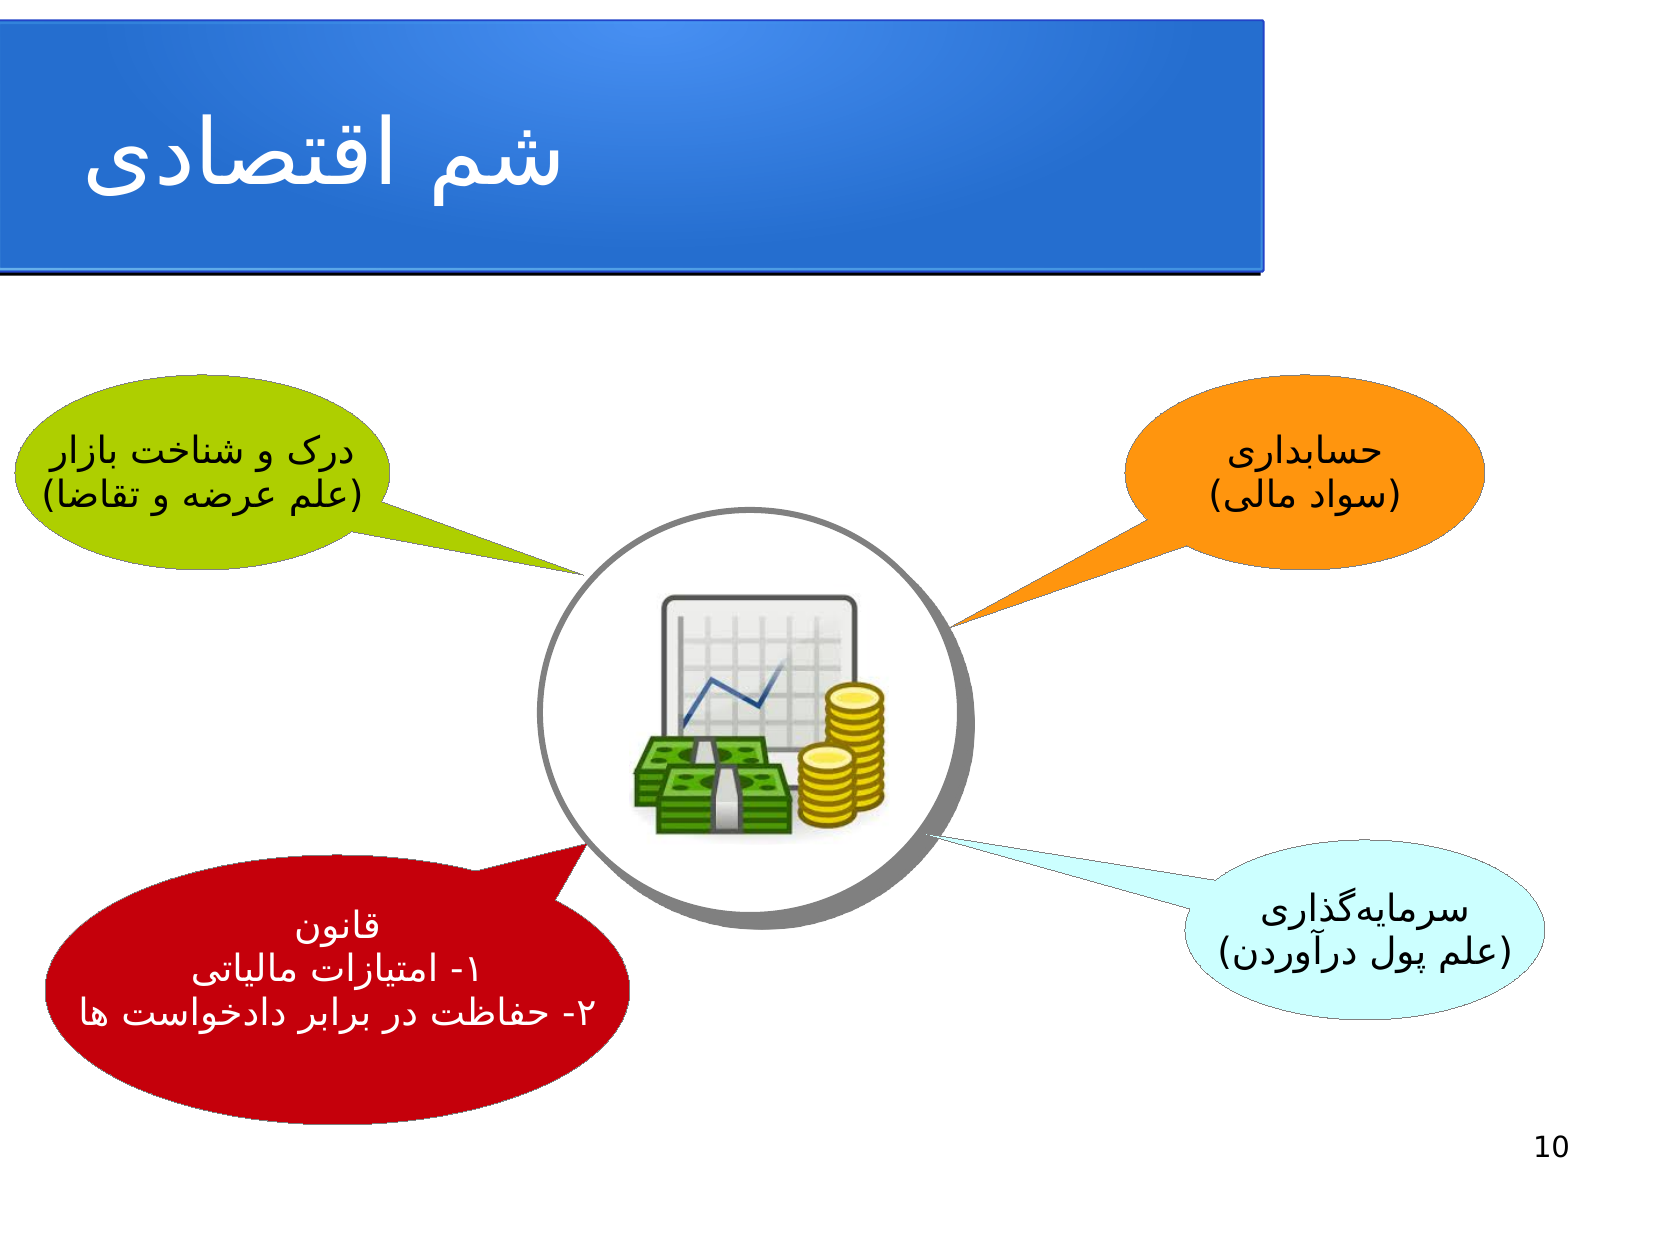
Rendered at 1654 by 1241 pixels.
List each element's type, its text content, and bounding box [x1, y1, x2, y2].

text_box قانون ۱- امتیازات مالیاتی ۲- حفاظت در برابر دادخواست ها [45, 843, 630, 1125]
text_box سرمایه‌گذاری (علم پول درآوردن) [917, 832, 1545, 1020]
text_box درک و شناخت بازار (علم عرضه و تقاضا) [14, 374, 584, 576]
text_box حسابداری (سواد مالی) [948, 374, 1485, 629]
title شم اقتصادی [82, 49, 1250, 257]
picture [629, 584, 890, 845]
text_box [539, 509, 961, 916]
